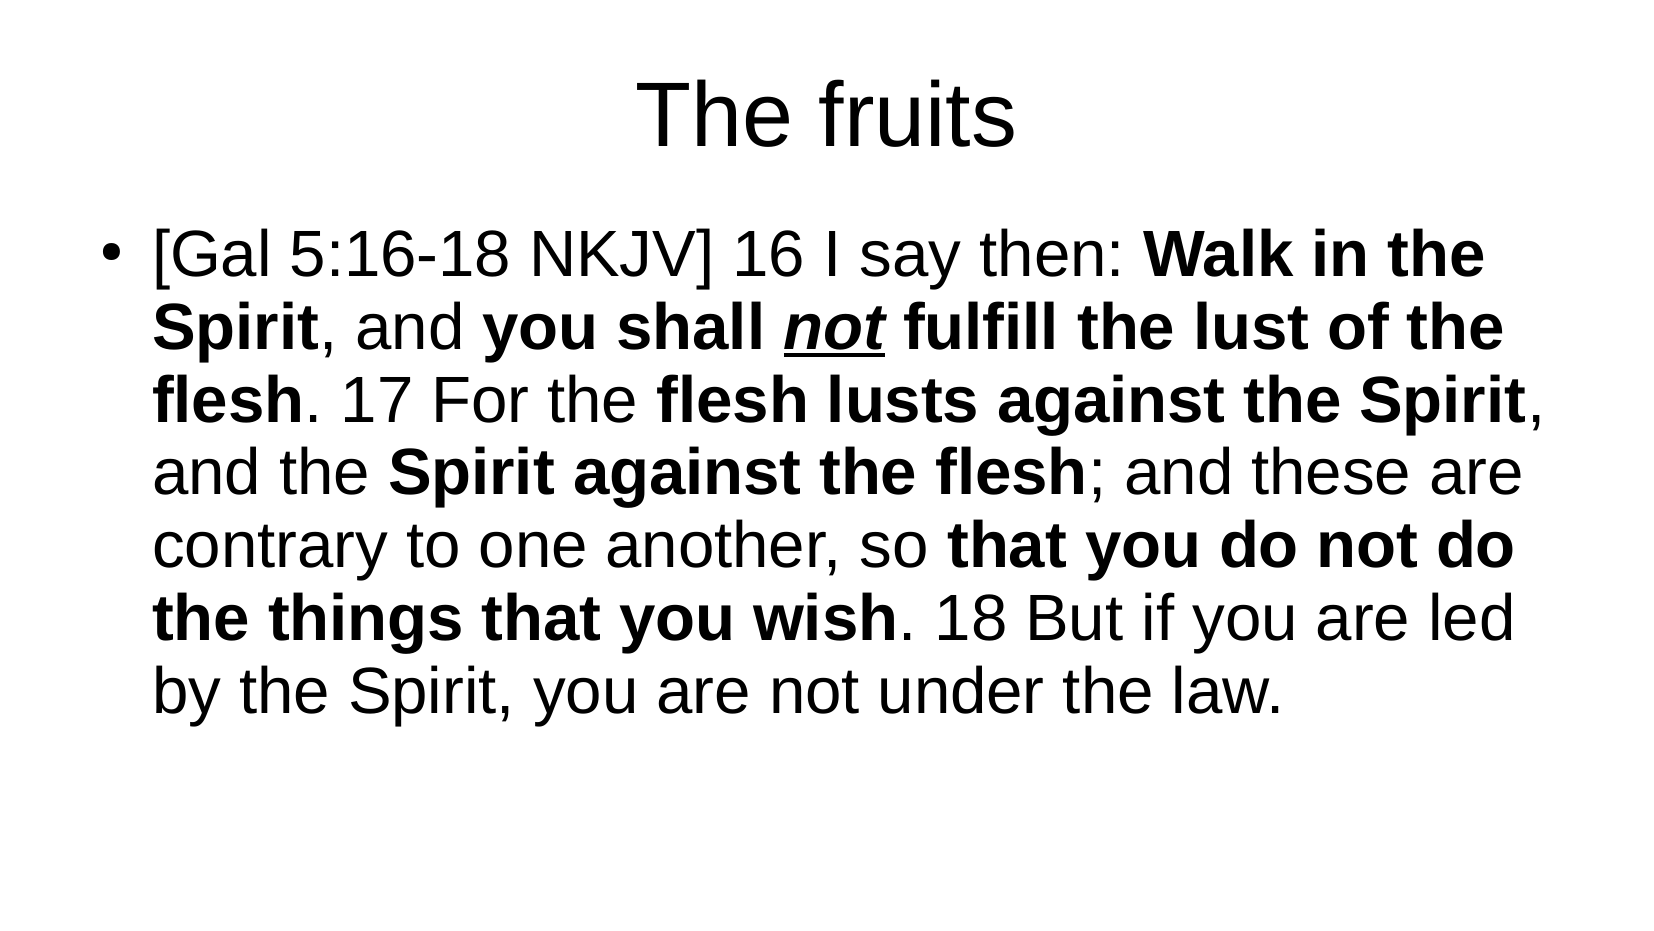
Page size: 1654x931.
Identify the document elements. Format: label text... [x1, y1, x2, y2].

title The fruits [82, 37, 1571, 193]
list [Gal 5:16-18 NKJV] 16 I say then: Walk in the Spirit, and you shall not fulfill the lust of the flesh. 17 For the flesh lusts against the Spirit, and the Spirit against the flesh; and these are contrary to one another, so that you do not do the things that you wish. 18 But if you are led by the Spirit, you are not under the law. [82, 217, 1571, 758]
